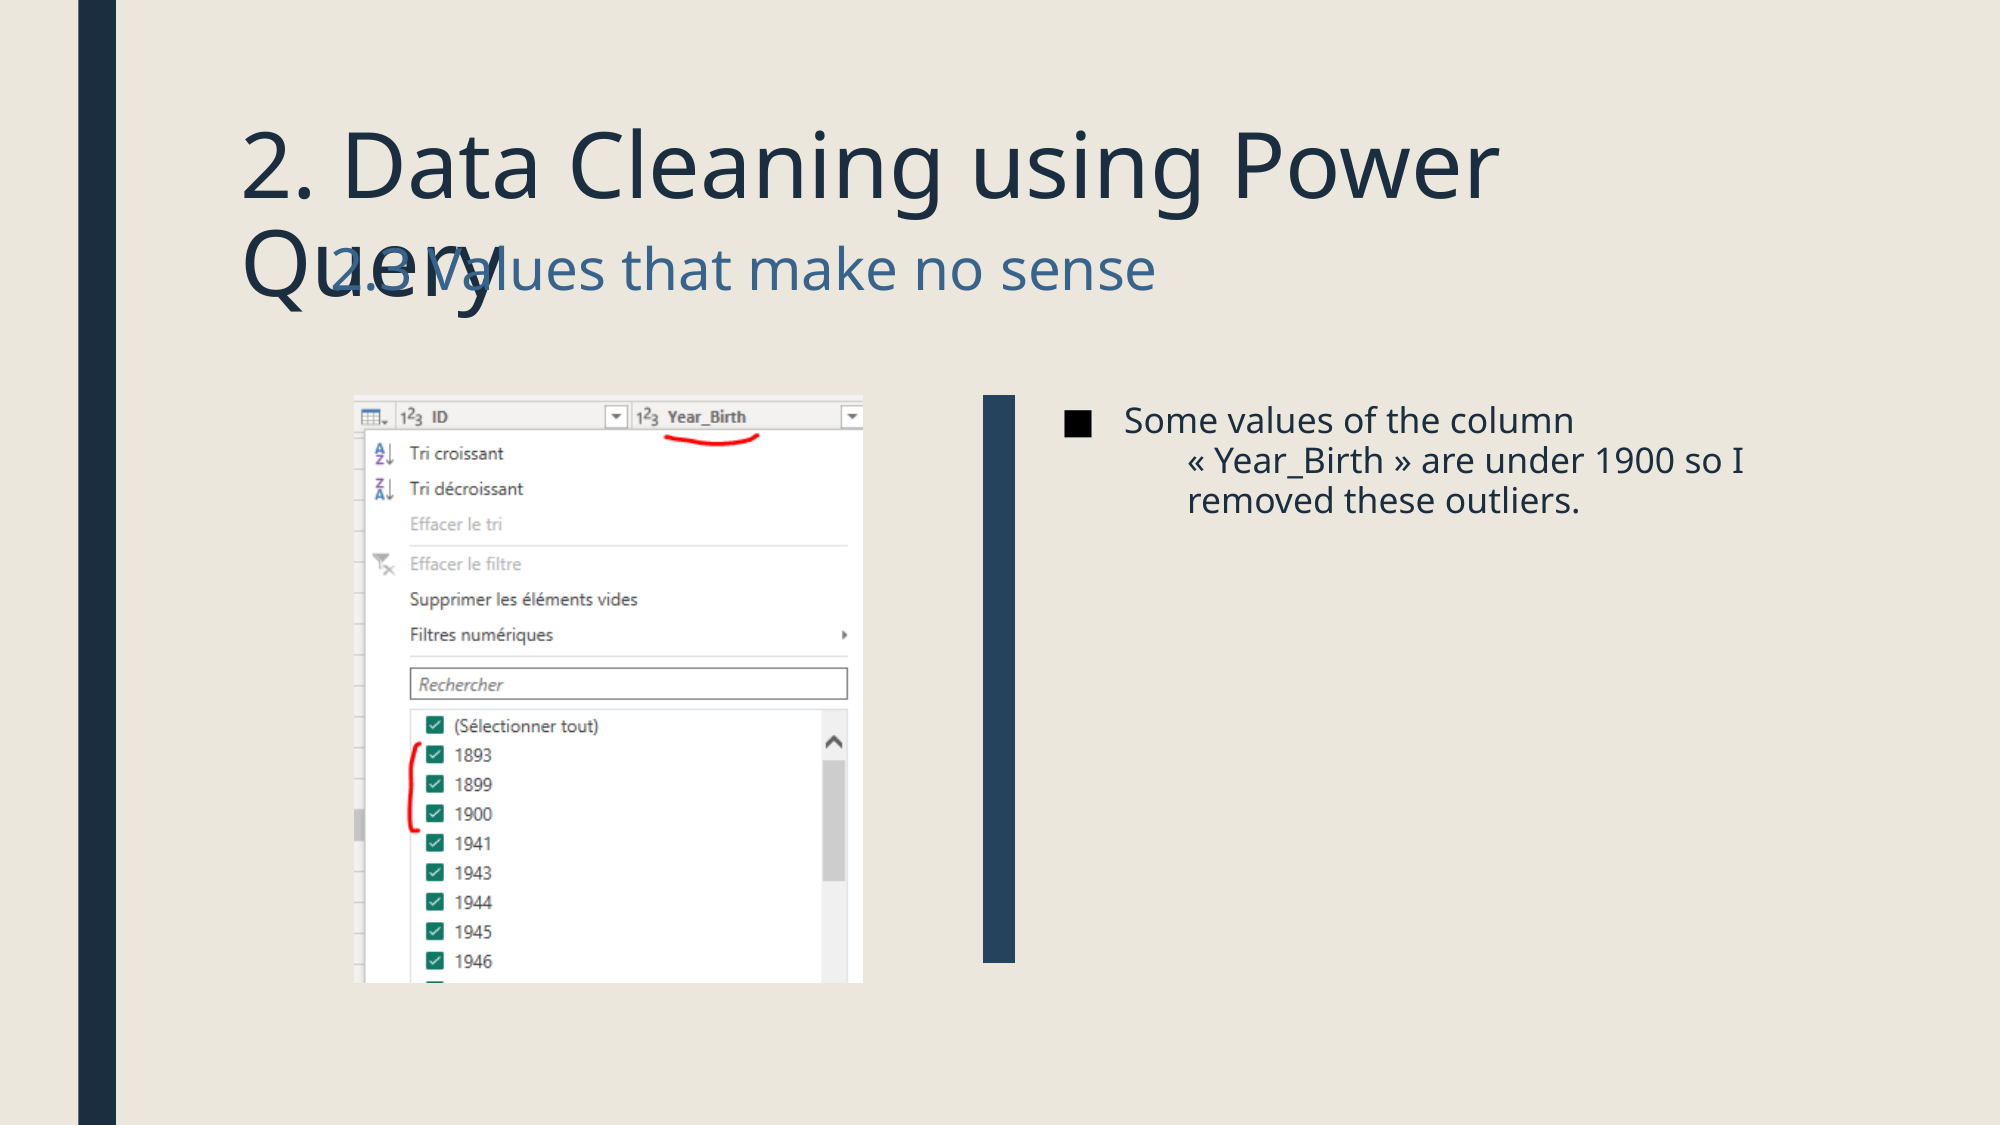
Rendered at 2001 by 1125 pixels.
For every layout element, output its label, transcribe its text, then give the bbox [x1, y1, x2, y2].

text_box 2.3 Values that make no sense [315, 224, 1685, 311]
text_box [983, 395, 1015, 963]
picture [354, 395, 863, 983]
title 2. Data Cleaning using Power Query [225, 112, 1801, 357]
list Some values of the column « Year_Birth » are under 1900 so I removed these outliers. [1046, 393, 1801, 982]
